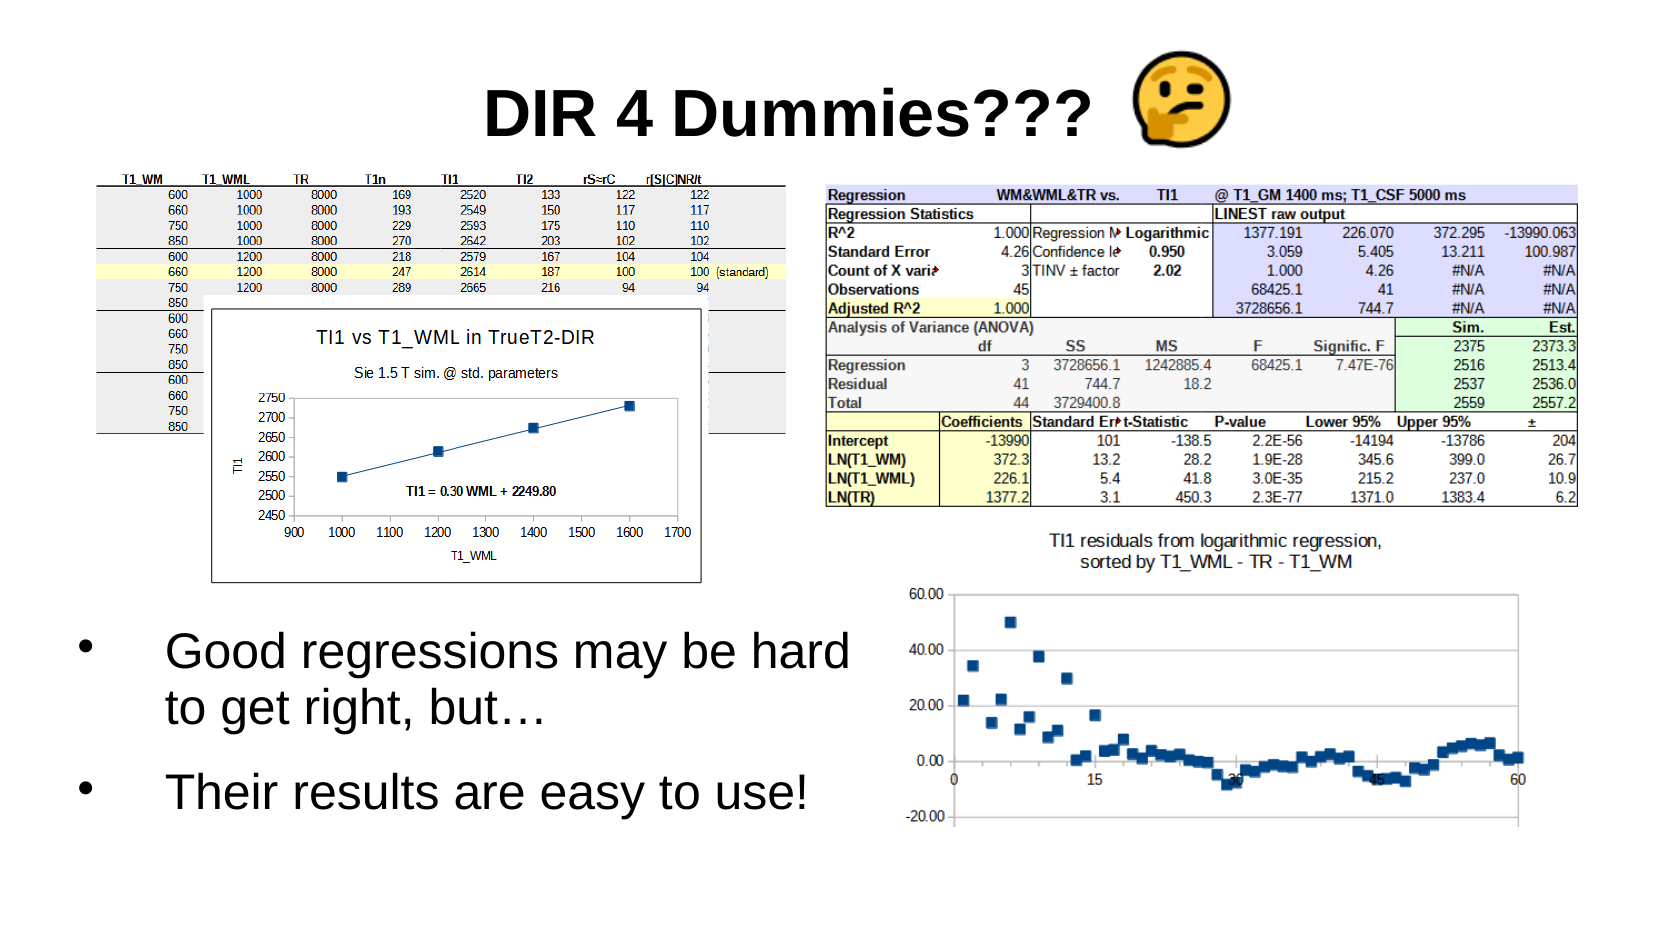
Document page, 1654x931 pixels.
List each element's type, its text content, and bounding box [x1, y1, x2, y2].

title DIR 4 Dummies??? [82, 36, 1569, 191]
text_box Good regressions may be hard to get right, but… Their results are easy to use! [59, 620, 886, 827]
picture [819, 178, 1588, 827]
picture [1127, 47, 1238, 154]
picture [88, 165, 798, 591]
